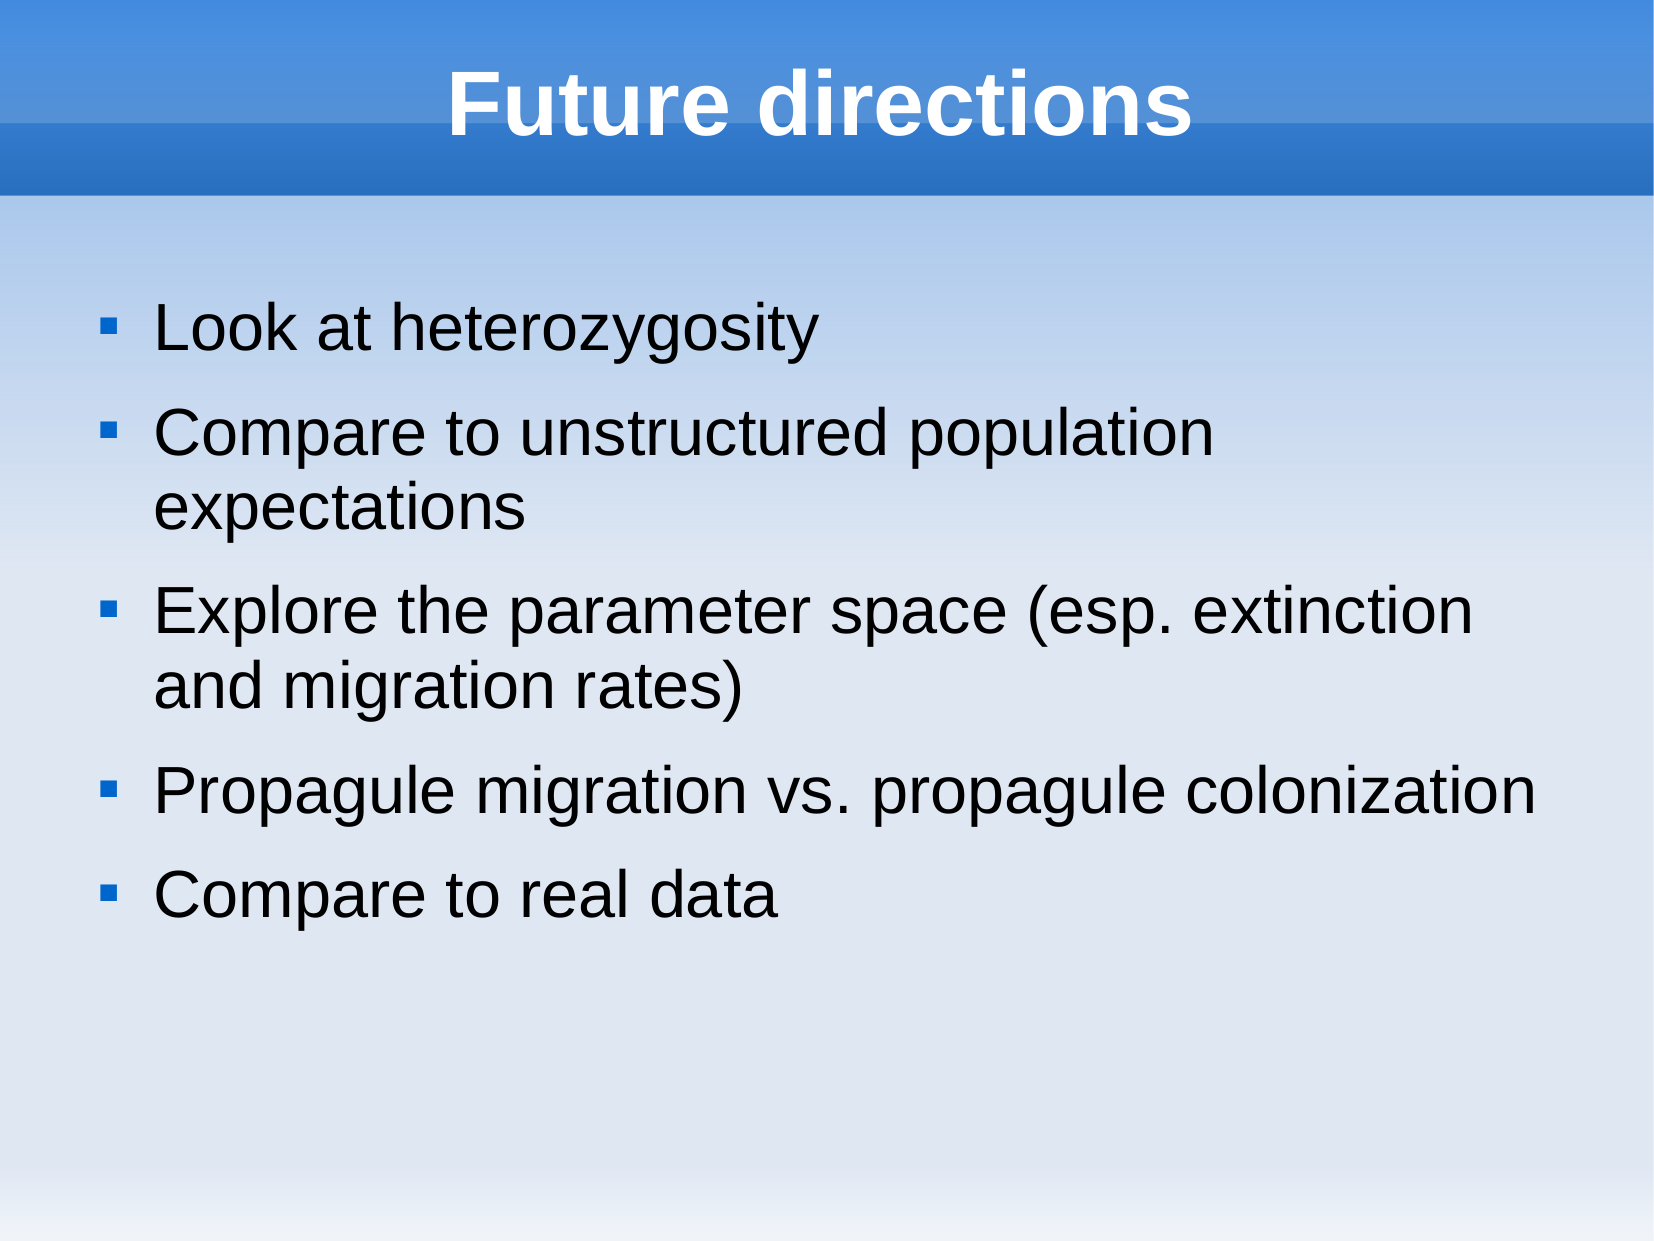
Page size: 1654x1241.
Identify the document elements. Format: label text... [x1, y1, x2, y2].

picture [0, 0, 1654, 1241]
title Future directions [76, 7, 1565, 200]
list Look at heterozygosity Compare to unstructured population expectations Explore the parameter space (esp. extinction and migration rates) Propagule migration vs. propagule colonization Compare to real data [82, 290, 1571, 1094]
